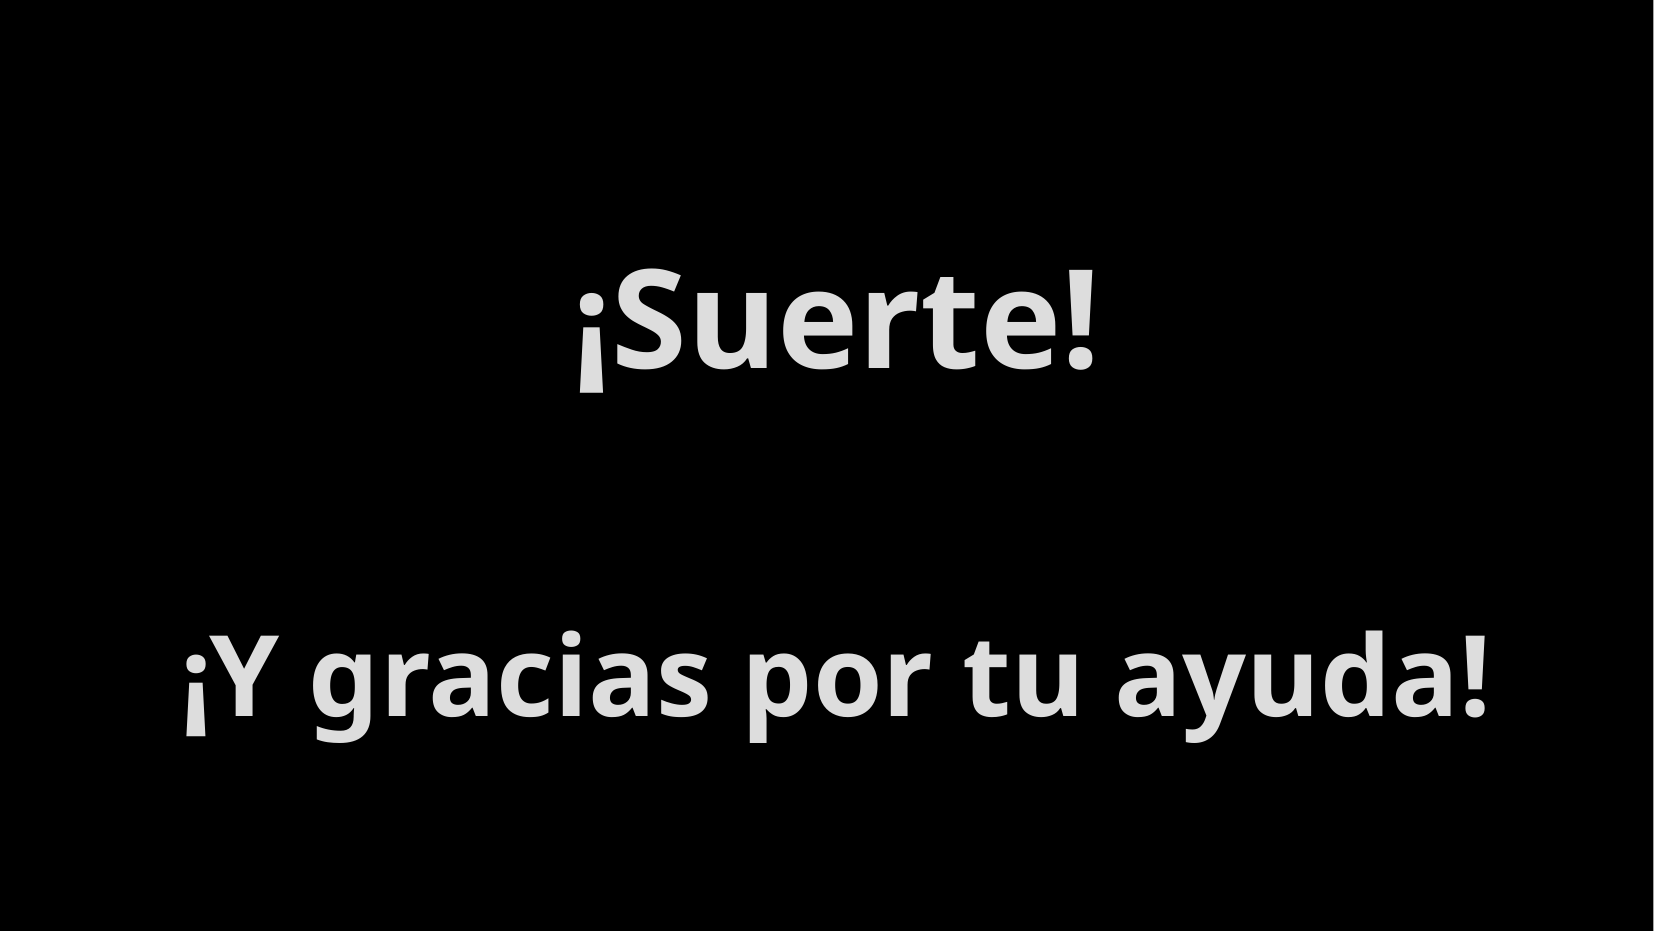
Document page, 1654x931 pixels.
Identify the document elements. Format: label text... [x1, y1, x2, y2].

text_box [0, 0, 1654, 931]
text_box ¡Suerte! ¡Y gracias por tu ayuda! [131, 214, 1542, 695]
